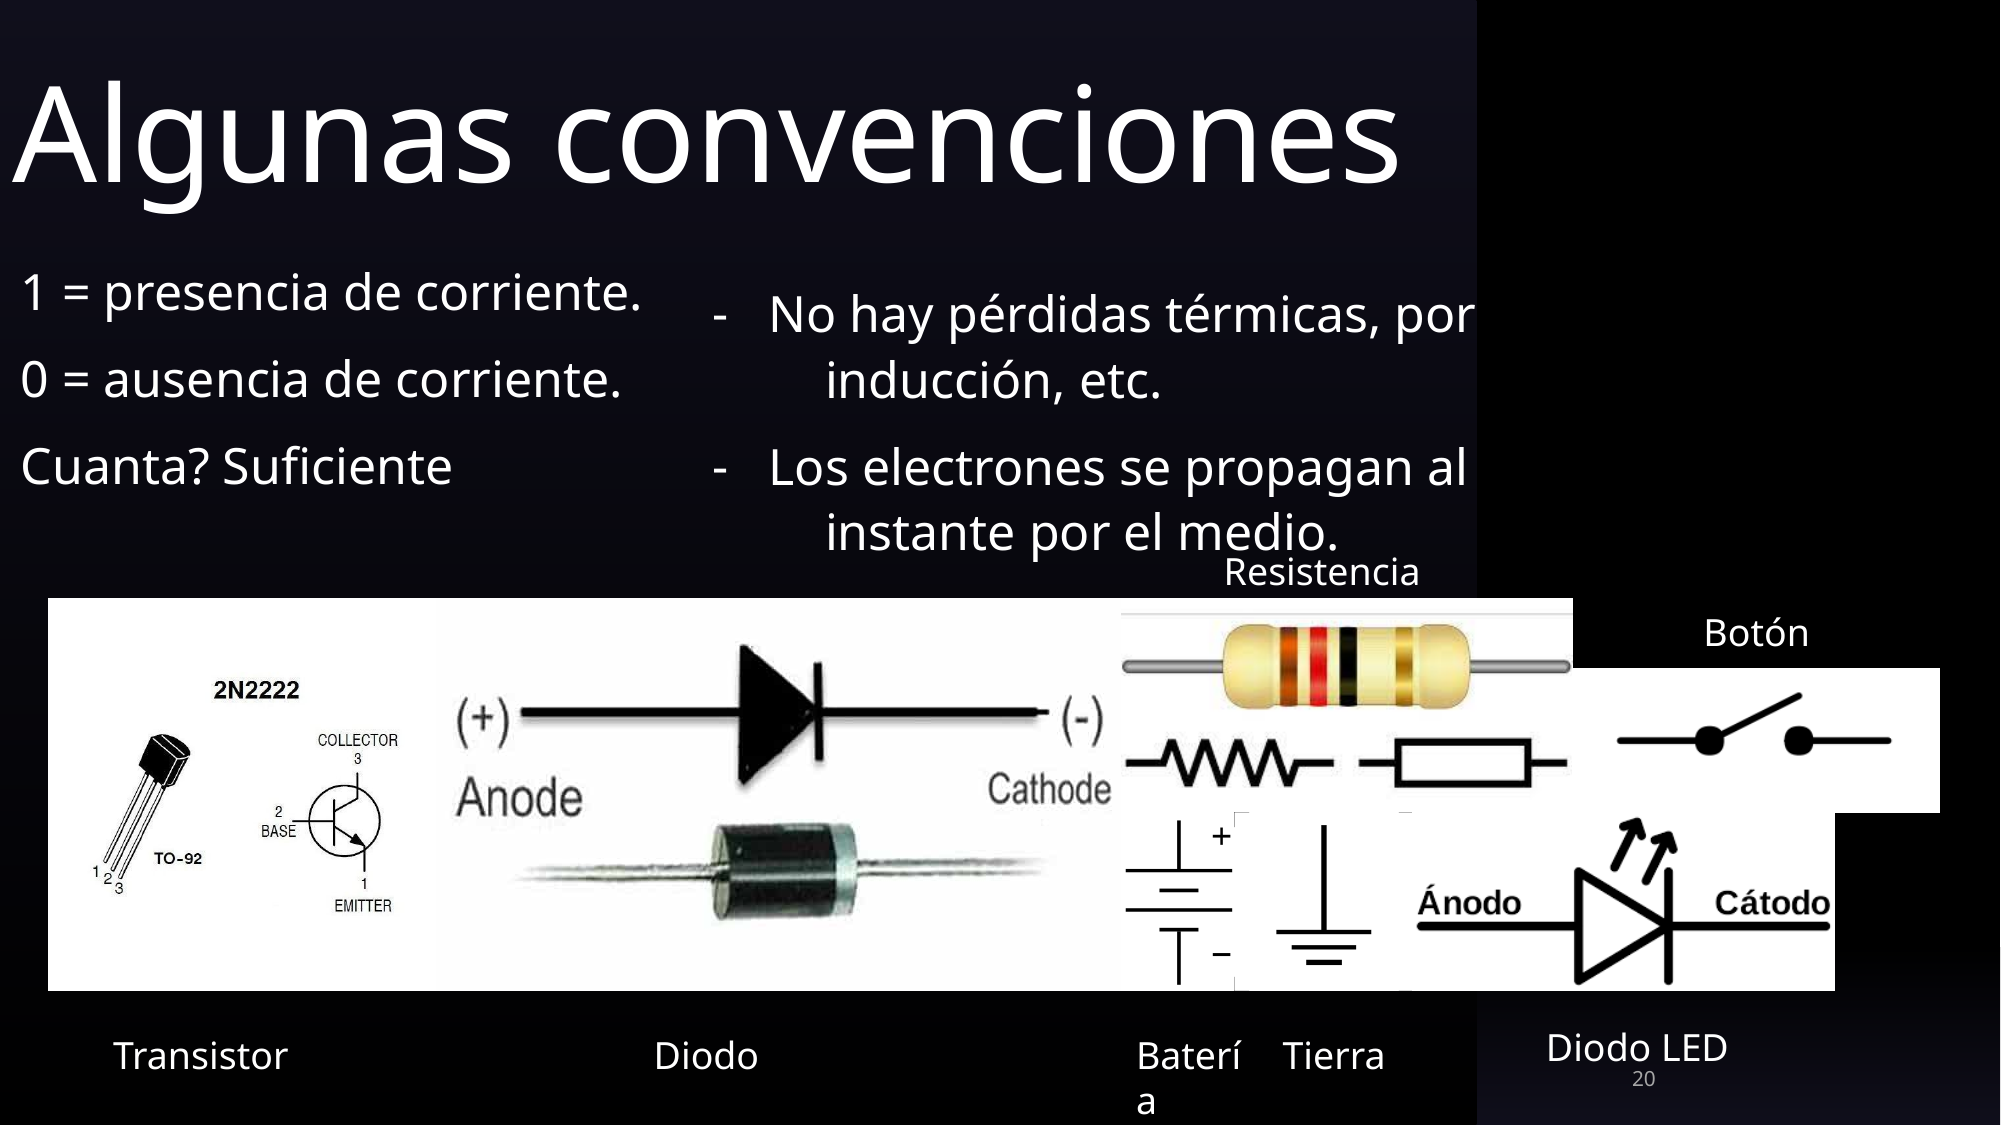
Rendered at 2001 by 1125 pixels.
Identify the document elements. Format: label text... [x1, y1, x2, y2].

text_box No hay pérdidas térmicas, por inducción, etc. Los electrones se propagan al instante por el medio. [712, 276, 1605, 562]
text_box Diodo LED [1530, 1016, 1910, 1078]
text_box Batería [1121, 1024, 1267, 1086]
picture [48, 598, 1940, 991]
text_box Tierra [1267, 1024, 1432, 1086]
title Algunas convenciones [12, 42, 1716, 212]
subtitle 1 = presencia de corriente. 0 = ausencia de corriente. Cuanta? Suficiente [20, 254, 913, 541]
text_box Diodo [638, 1024, 965, 1086]
text_box [1632, 1078, 1910, 1093]
text_box Resistencia [1208, 562, 1482, 602]
text_box Transistor [98, 1024, 319, 1086]
text_box Botón [1688, 601, 1891, 662]
